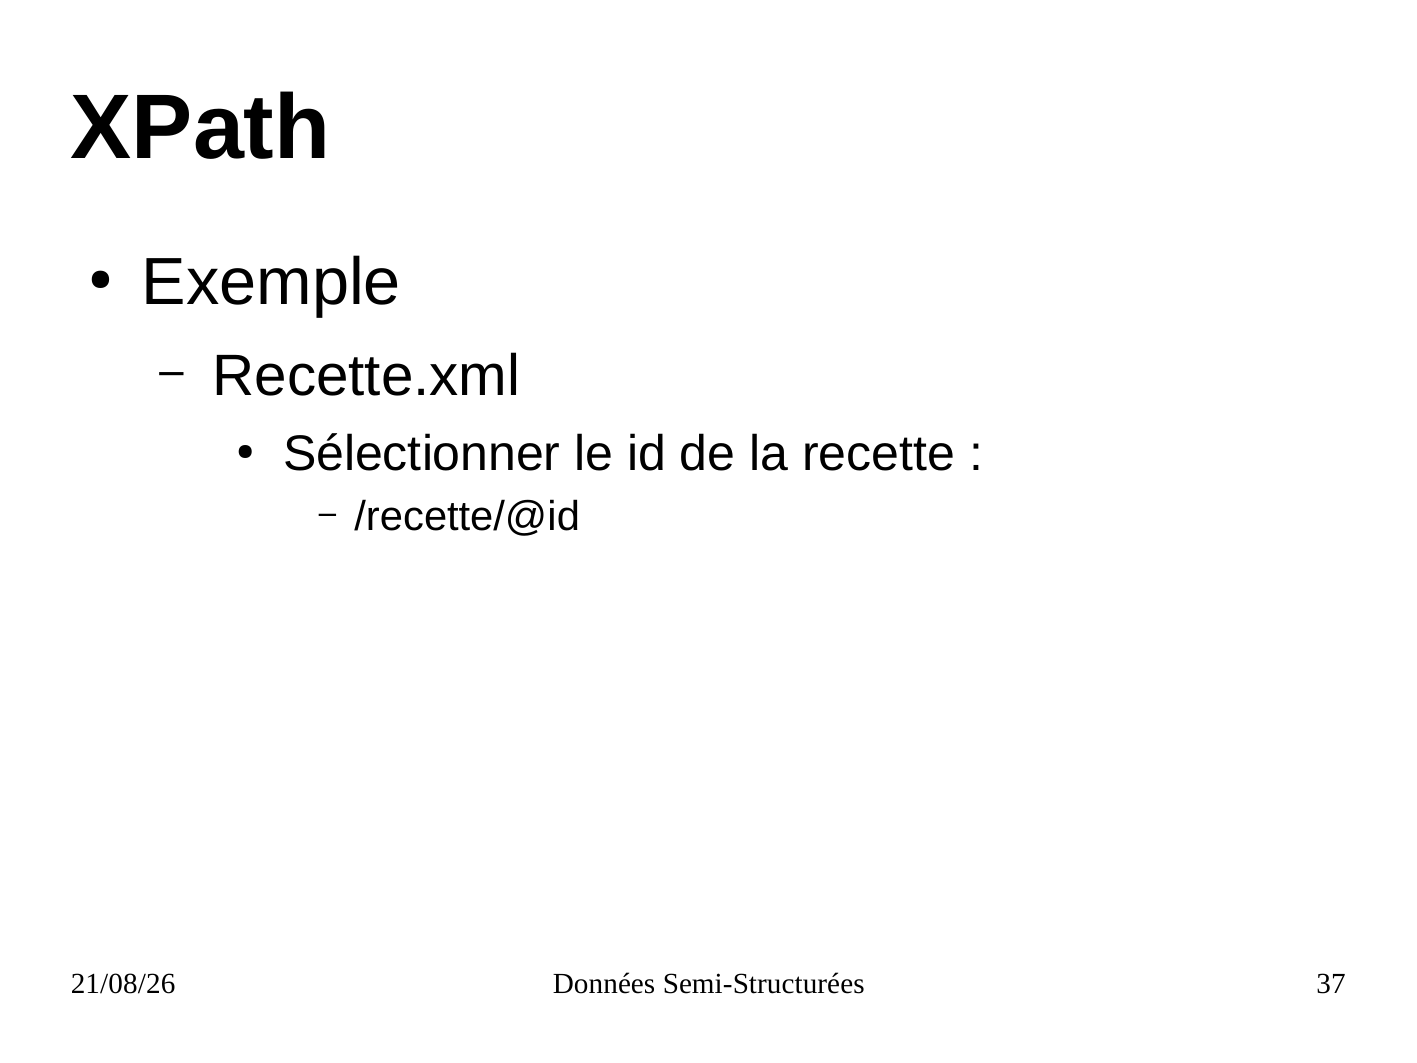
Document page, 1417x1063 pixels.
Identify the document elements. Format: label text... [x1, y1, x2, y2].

title XPath [70, 42, 1346, 212]
list Exemple Recette.xml Sélectionner le id de la recette : /recette/@id [70, 244, 1346, 925]
